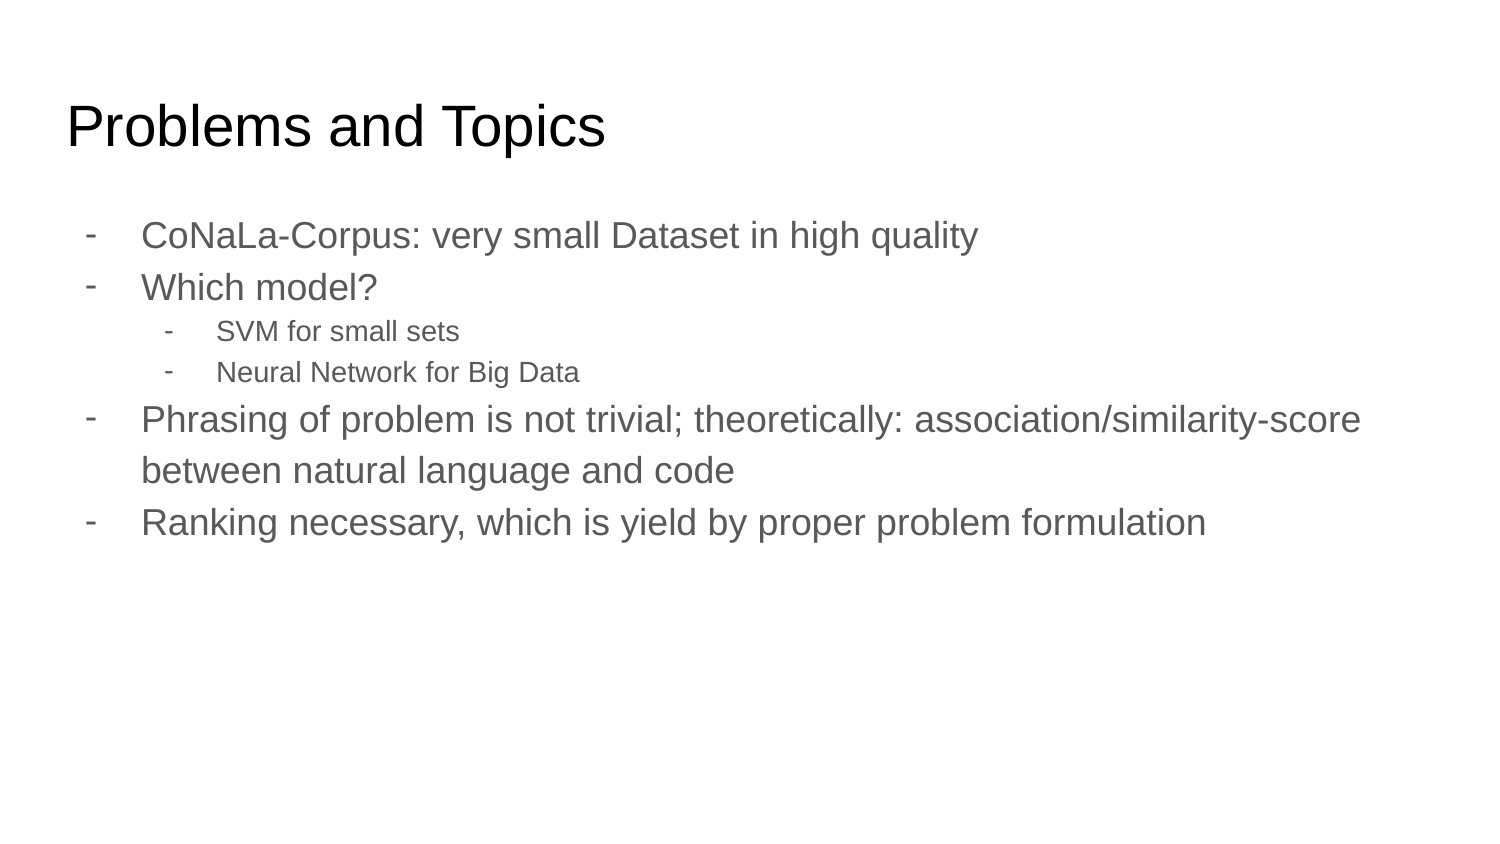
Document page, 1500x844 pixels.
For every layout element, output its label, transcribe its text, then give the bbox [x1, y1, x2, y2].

title Problems and Topics [51, 72, 1449, 167]
list CoNaLa-Corpus: very small Dataset in high quality Which model? SVM for small sets Neural Network for Big Data Phrasing of problem is not trivial; theoretically: association/similarity-score between natural language and code Ranking necessary, which is yield by proper problem formulation [51, 189, 1449, 750]
